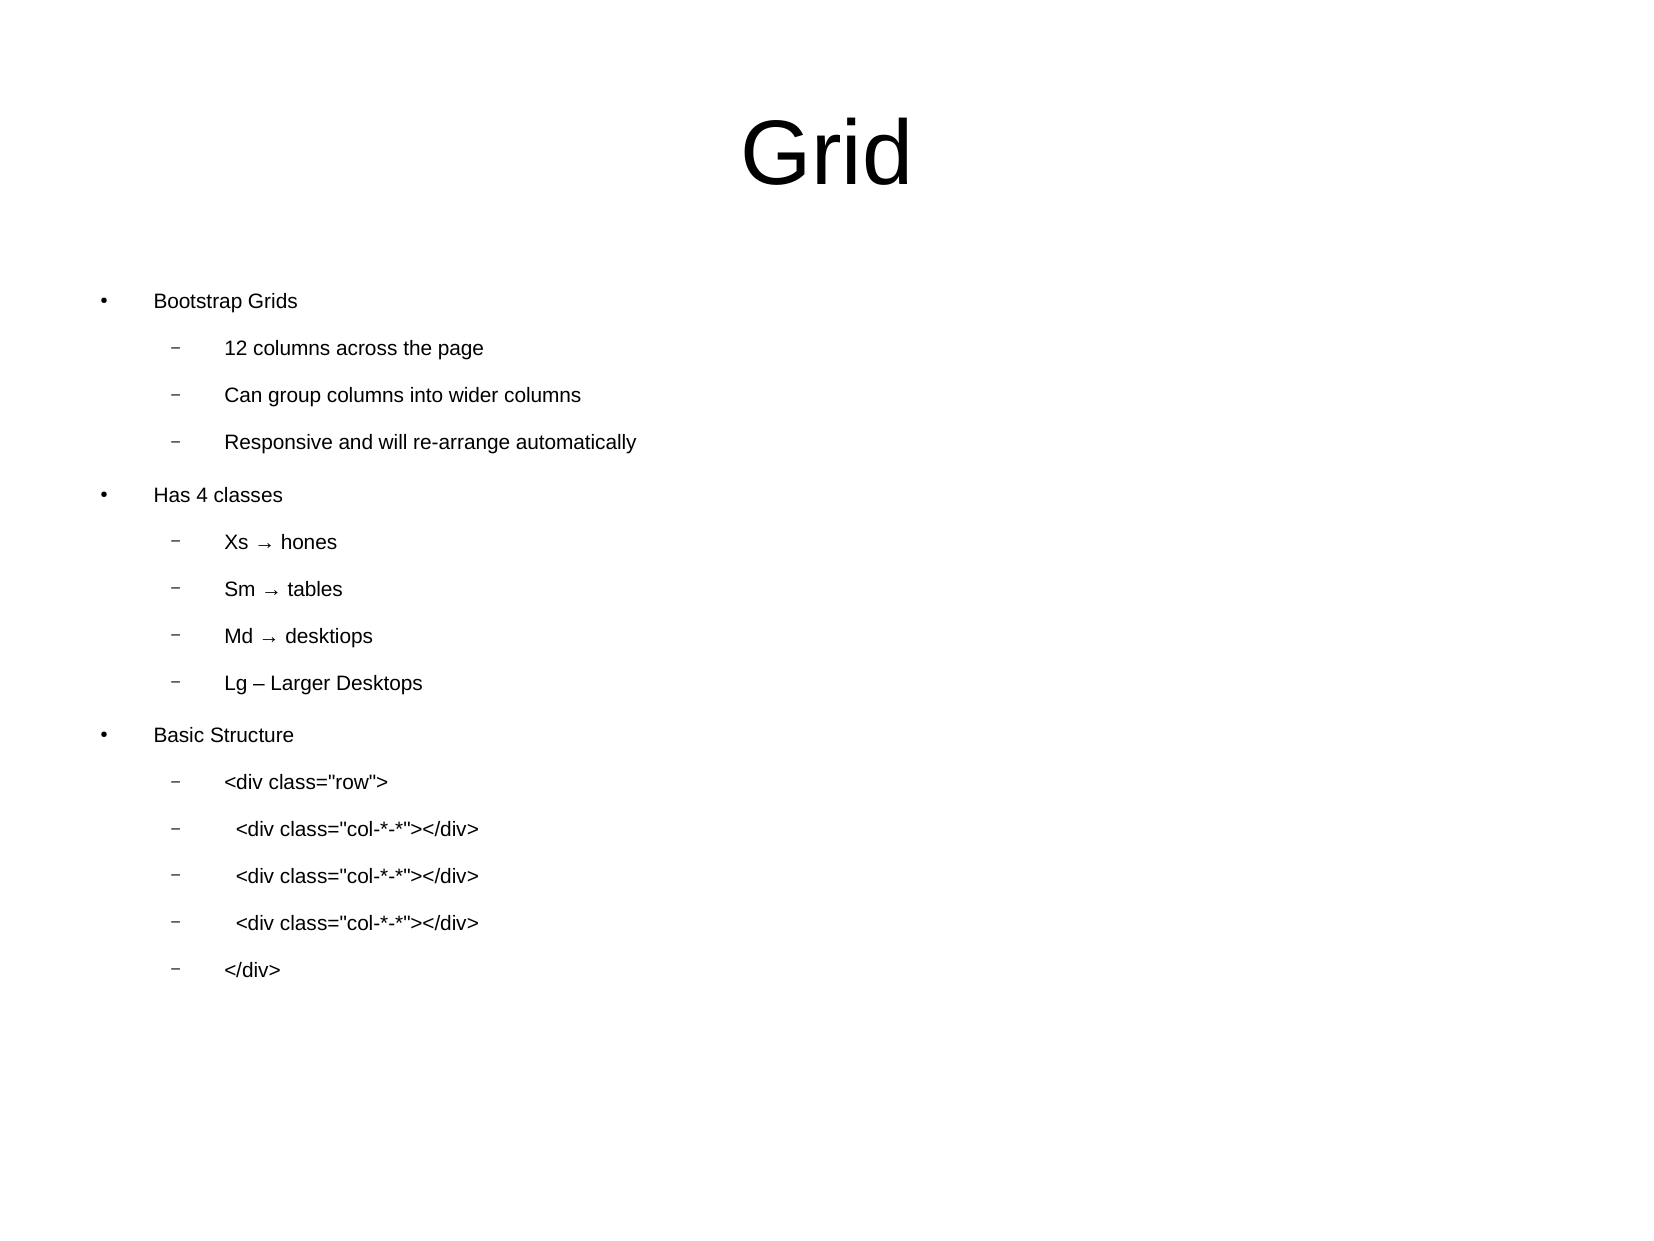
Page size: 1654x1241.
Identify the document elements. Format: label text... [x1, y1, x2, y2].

list Bootstrap Grids 12 columns across the page Can group columns into wider columns Responsive and will re-arrange automatically Has 4 classes Xs → hones Sm → tables Md → desktiops Lg – Larger Desktops Basic Structure <div class="row"> <div class="col-*-*"></div> <div class="col-*-*"></div> <div class="col-*-*"></div> </div> [82, 290, 1571, 1217]
title Grid [82, 49, 1571, 257]
